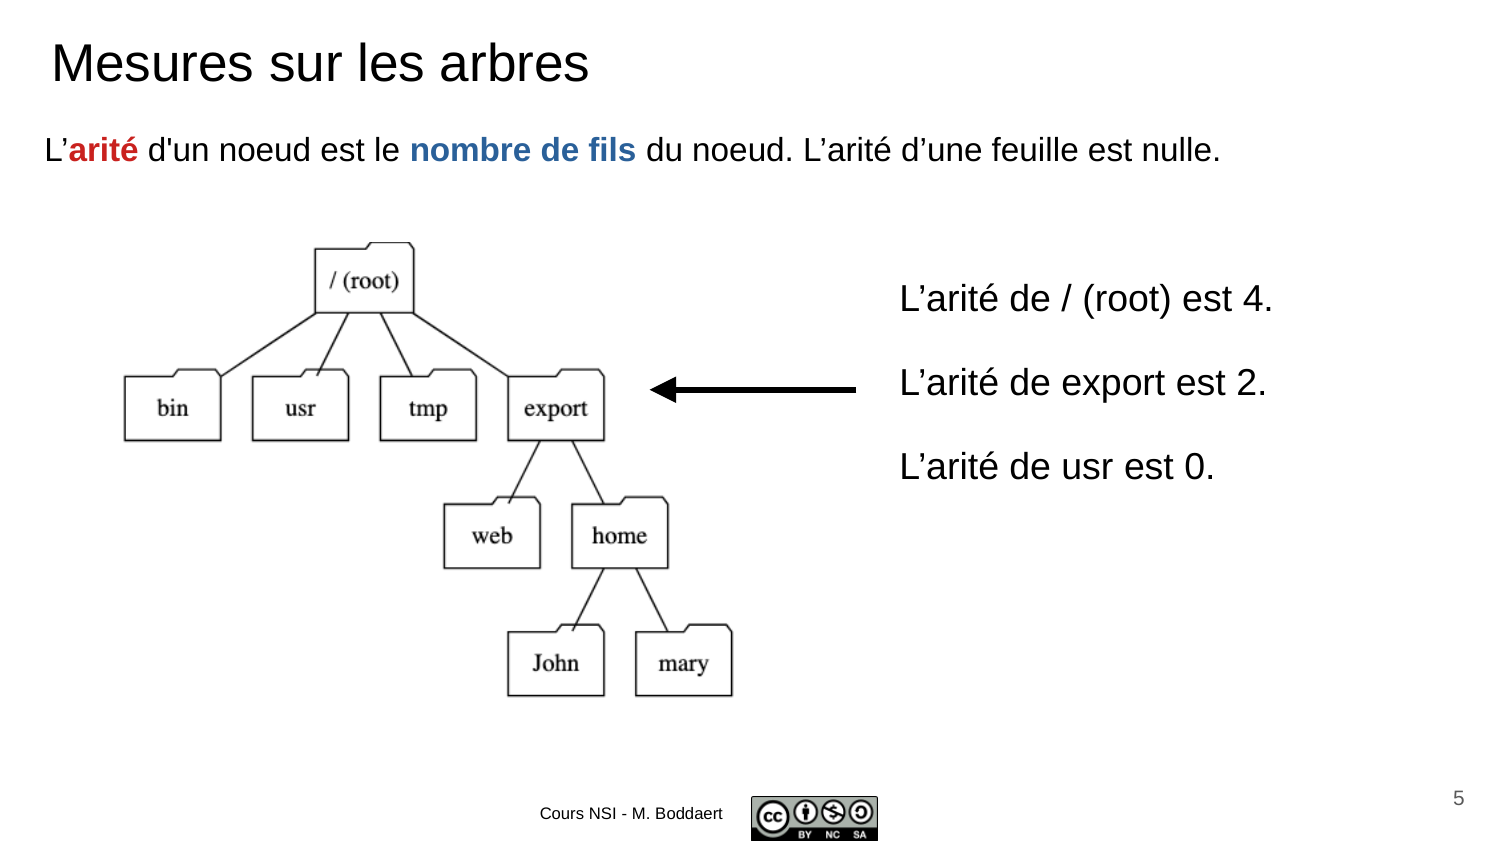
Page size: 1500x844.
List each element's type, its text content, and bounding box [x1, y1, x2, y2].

text_box L’arité de / (root) est 4. L’arité de export est 2. L’arité de usr est 0. [884, 270, 1359, 503]
picture [751, 796, 878, 841]
text_box L’arité d'un noeud est le nombre de fils du noeud. L’arité d’une feuille est nulle. [29, 120, 1477, 207]
slide_number <numéro> [1389, 764, 1480, 830]
picture [118, 242, 739, 703]
title Mesures sur les arbres [51, 13, 1449, 108]
